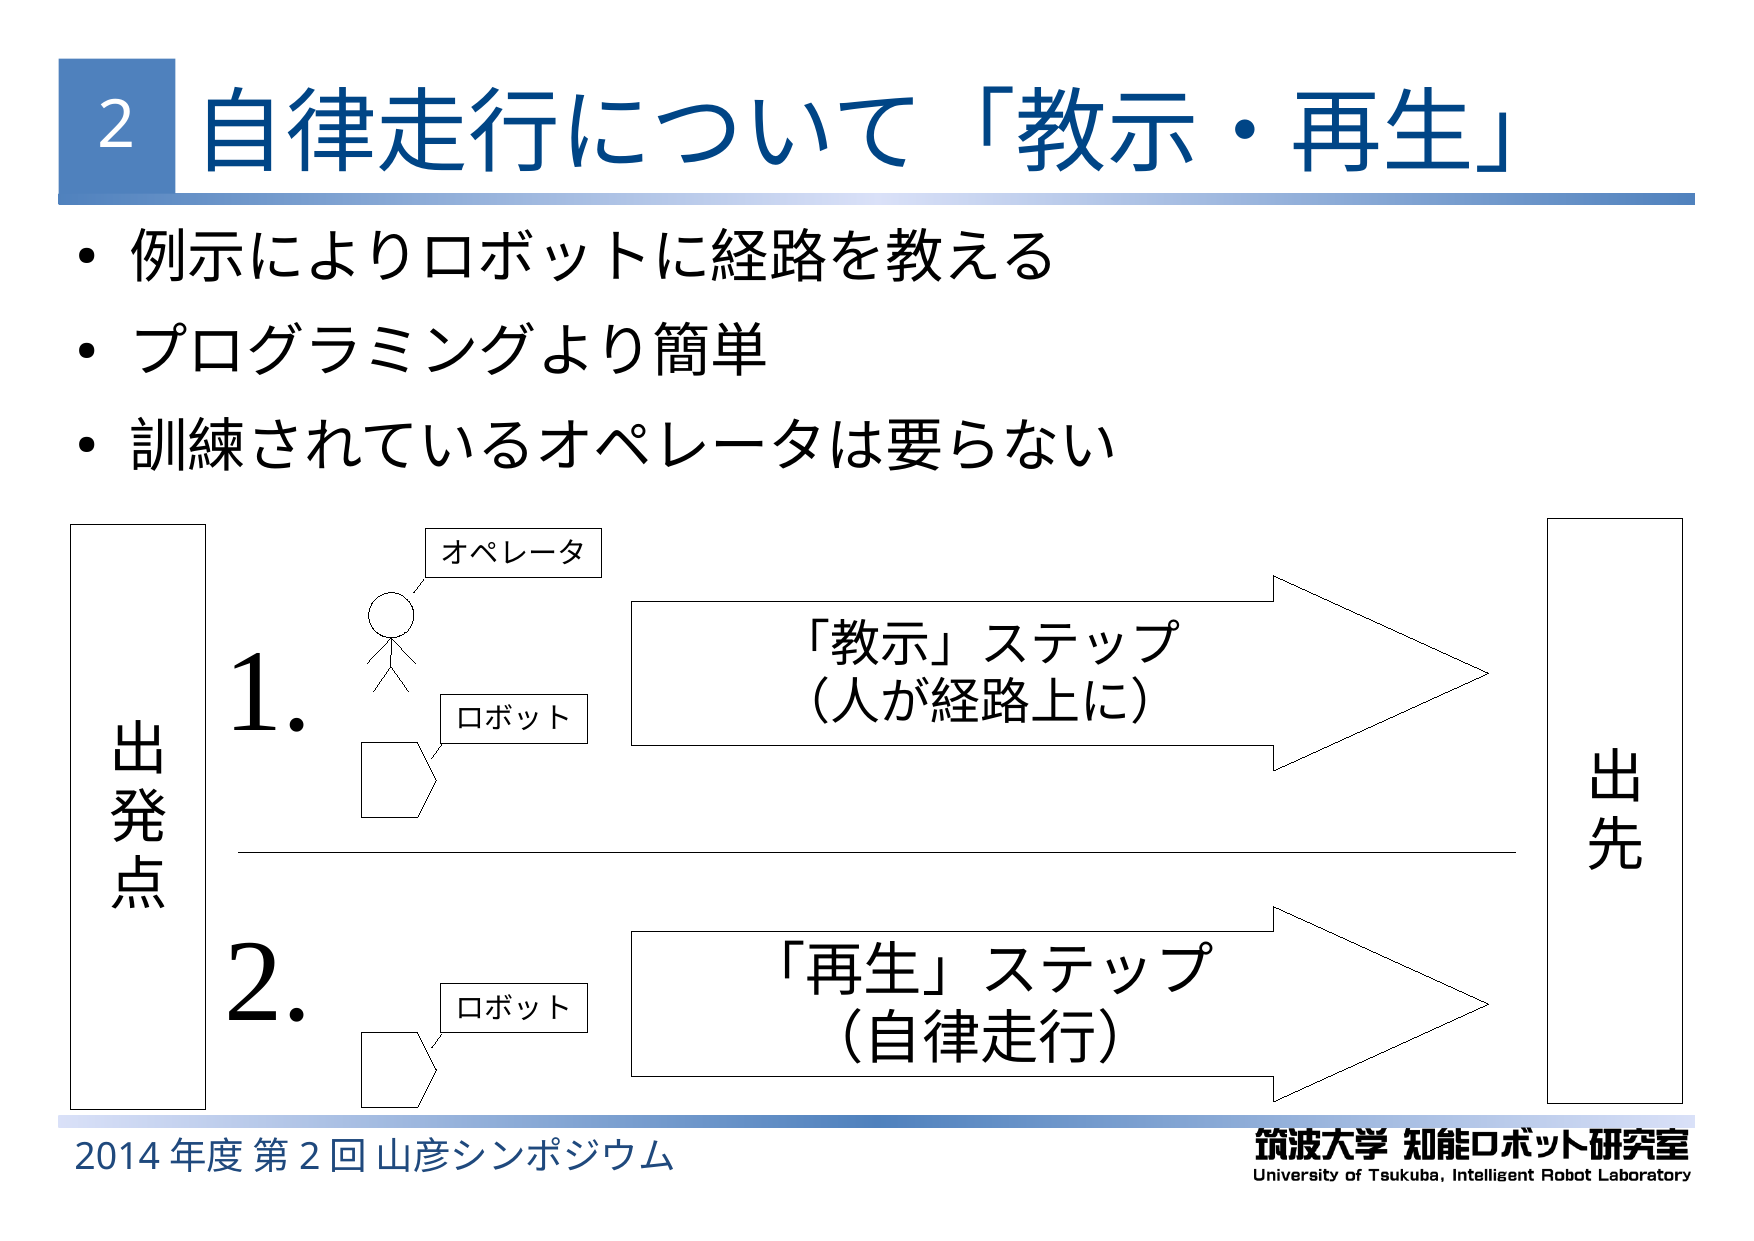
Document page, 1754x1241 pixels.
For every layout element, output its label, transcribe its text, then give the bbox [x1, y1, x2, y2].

text_box 出 発 点 [70, 524, 206, 1110]
text_box 1. [209, 619, 327, 764]
picture [1252, 1127, 1691, 1182]
text_box 「再生」ステップ （自律走行） [631, 906, 1489, 1102]
title 自律走行について「教示・再生」 [193, 61, 1651, 205]
list 例示によりロボットに経路を教える プログラミングより簡単 訓練されているオペレータは要らない [58, 223, 1696, 494]
text_box ロボット [440, 983, 588, 1033]
text_box 2. [209, 908, 327, 1054]
text_box オペレータ [425, 528, 602, 578]
text_box 出 先 [1547, 518, 1683, 1104]
text_box 「教示」ステップ （人が経路上に） [631, 575, 1489, 771]
text_box ロボット [440, 694, 588, 744]
